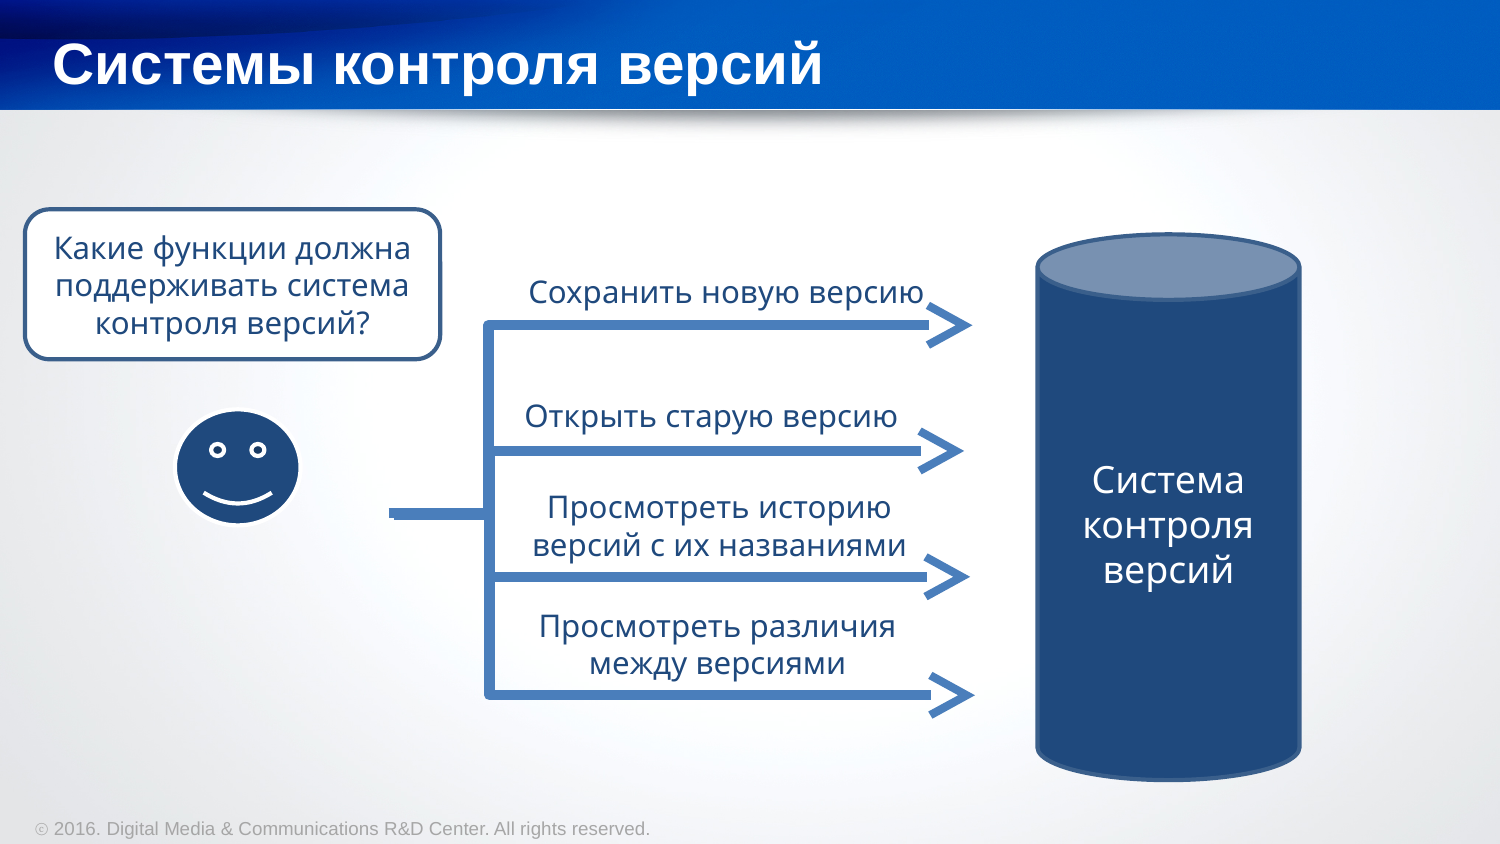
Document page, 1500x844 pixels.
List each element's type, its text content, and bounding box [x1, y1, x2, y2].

text_box Сохранить новую версию [517, 266, 937, 316]
text_box Просмотреть различия между версиями [522, 600, 913, 687]
text_box Открыть старую версию [513, 390, 911, 440]
title Системы контроля версий [37, 28, 1471, 95]
text_box Система контроля версий [1037, 270, 1300, 781]
text_box Просмотреть историю версий с их названиями [512, 481, 927, 569]
text_box [174, 409, 301, 526]
picture [0, 0, 1500, 844]
text_box Какие функции должна поддерживать система контроля версий? [24, 209, 441, 360]
